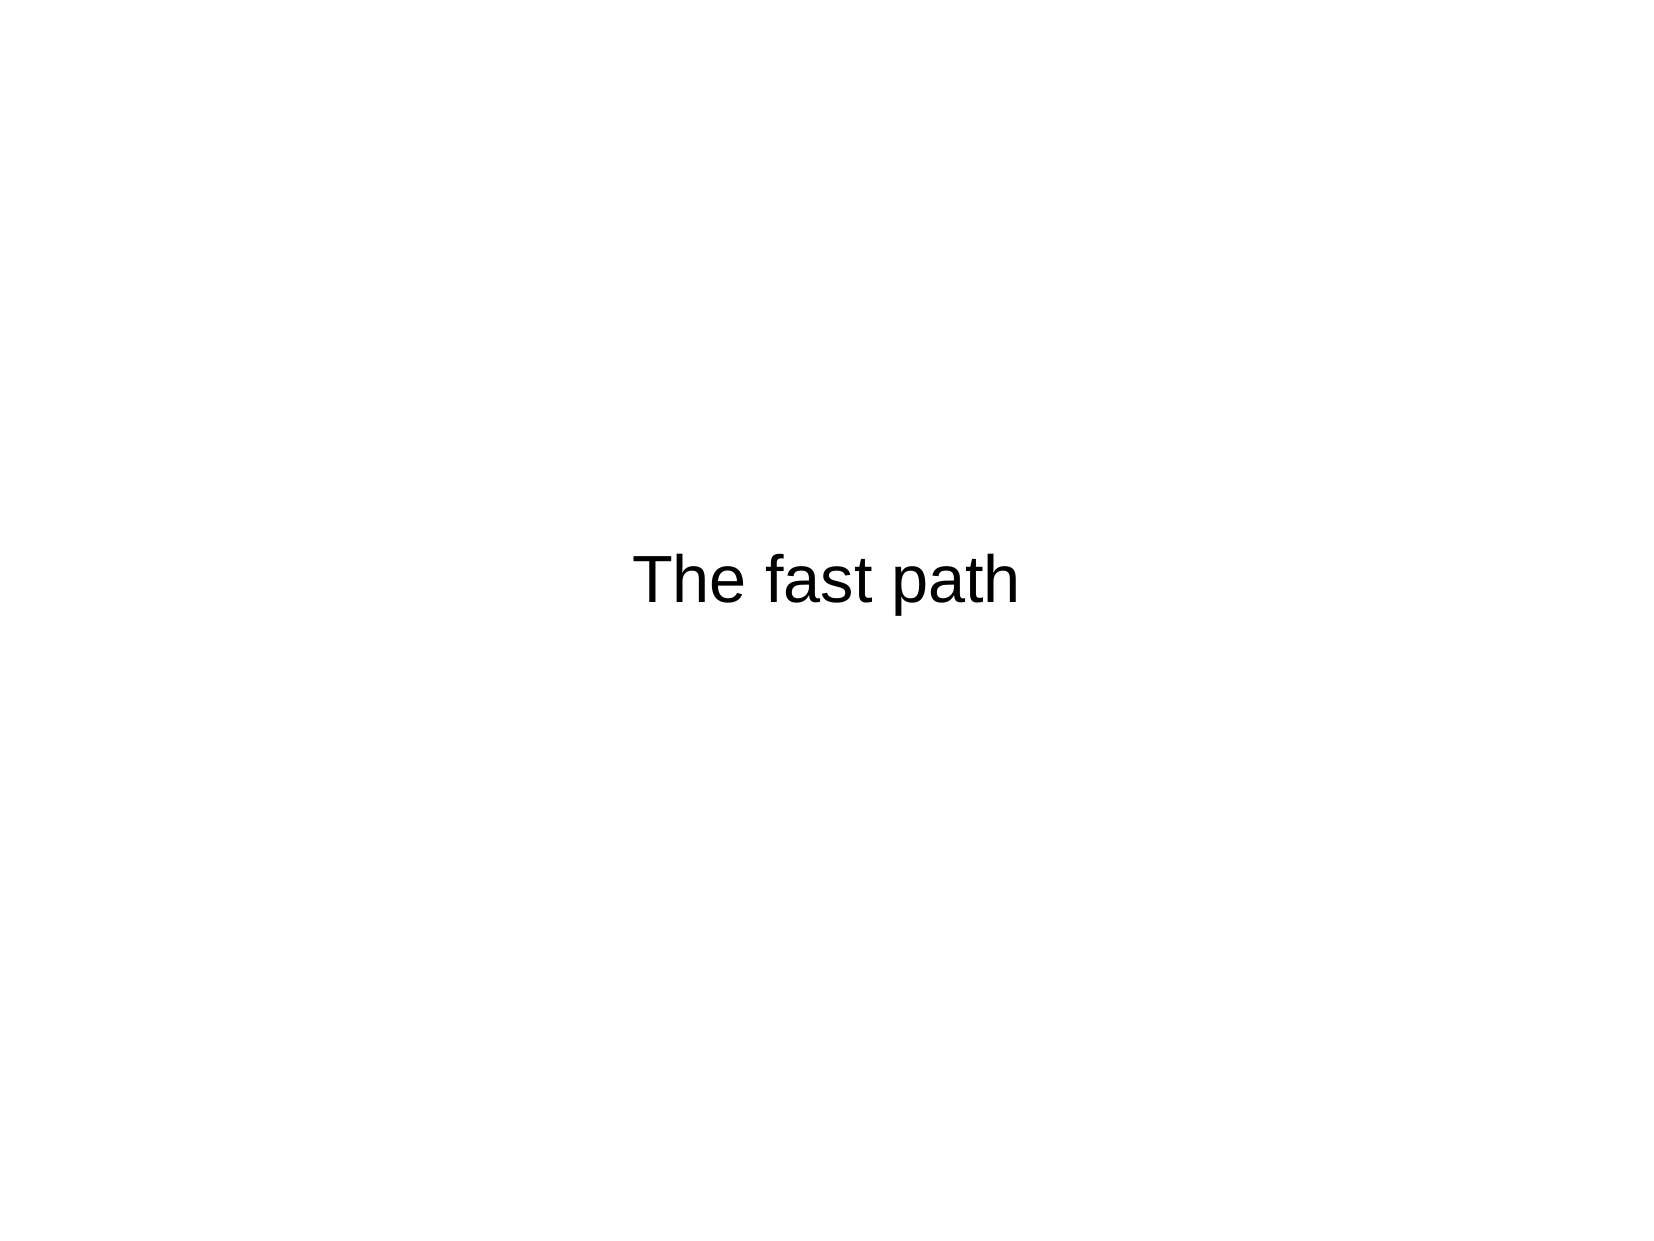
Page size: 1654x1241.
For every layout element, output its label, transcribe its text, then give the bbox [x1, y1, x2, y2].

subtitle The fast path [82, 49, 1571, 1109]
